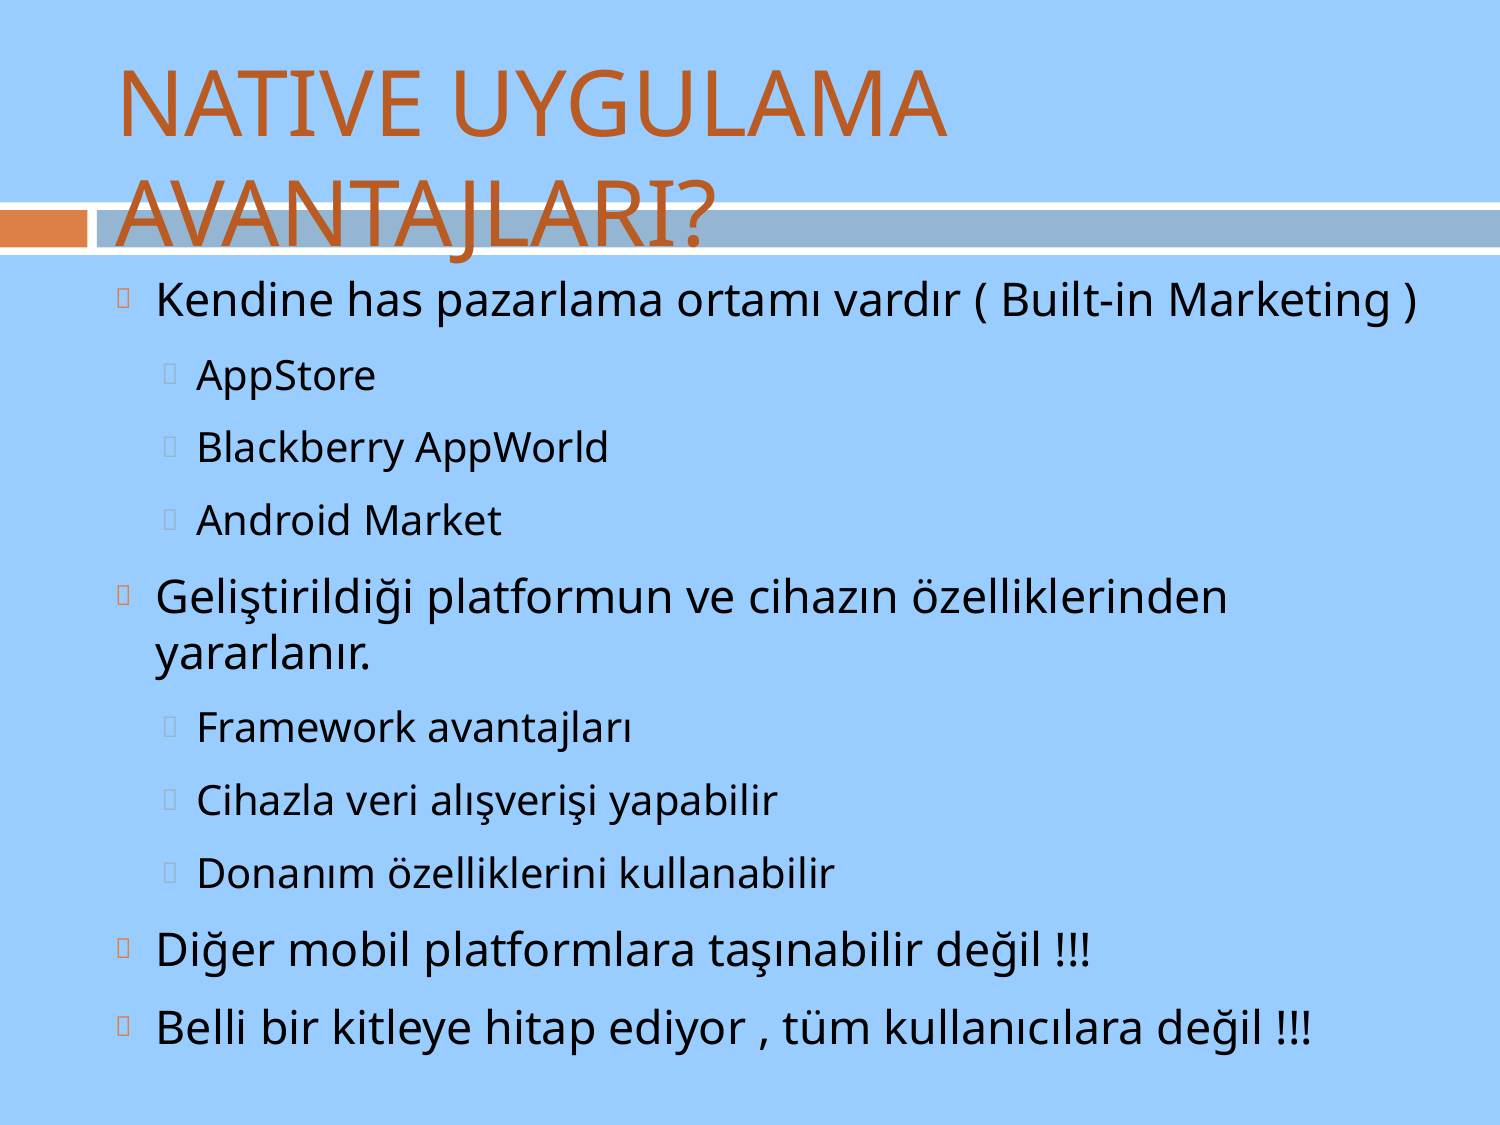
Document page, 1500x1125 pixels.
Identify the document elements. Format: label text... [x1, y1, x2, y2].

list Kendine has pazarlama ortamı vardır ( Built-in Marketing ) AppStore Blackberry AppWorld Android Market Geliştirildiği platformun ve cihazın özelliklerinden yararlanır. Framework avantajları Cihazla veri alışverişi yapabilir Donanım özelliklerini kullanabilir Diğer mobil platformlara taşınabilir değil !!! Belli bir kitleye hitap ediyor , tüm kullanıcılara değil !!! [100, 262, 1438, 1125]
title NATIVE UYGULAMA AVANTAJLARI? [100, 37, 1438, 200]
